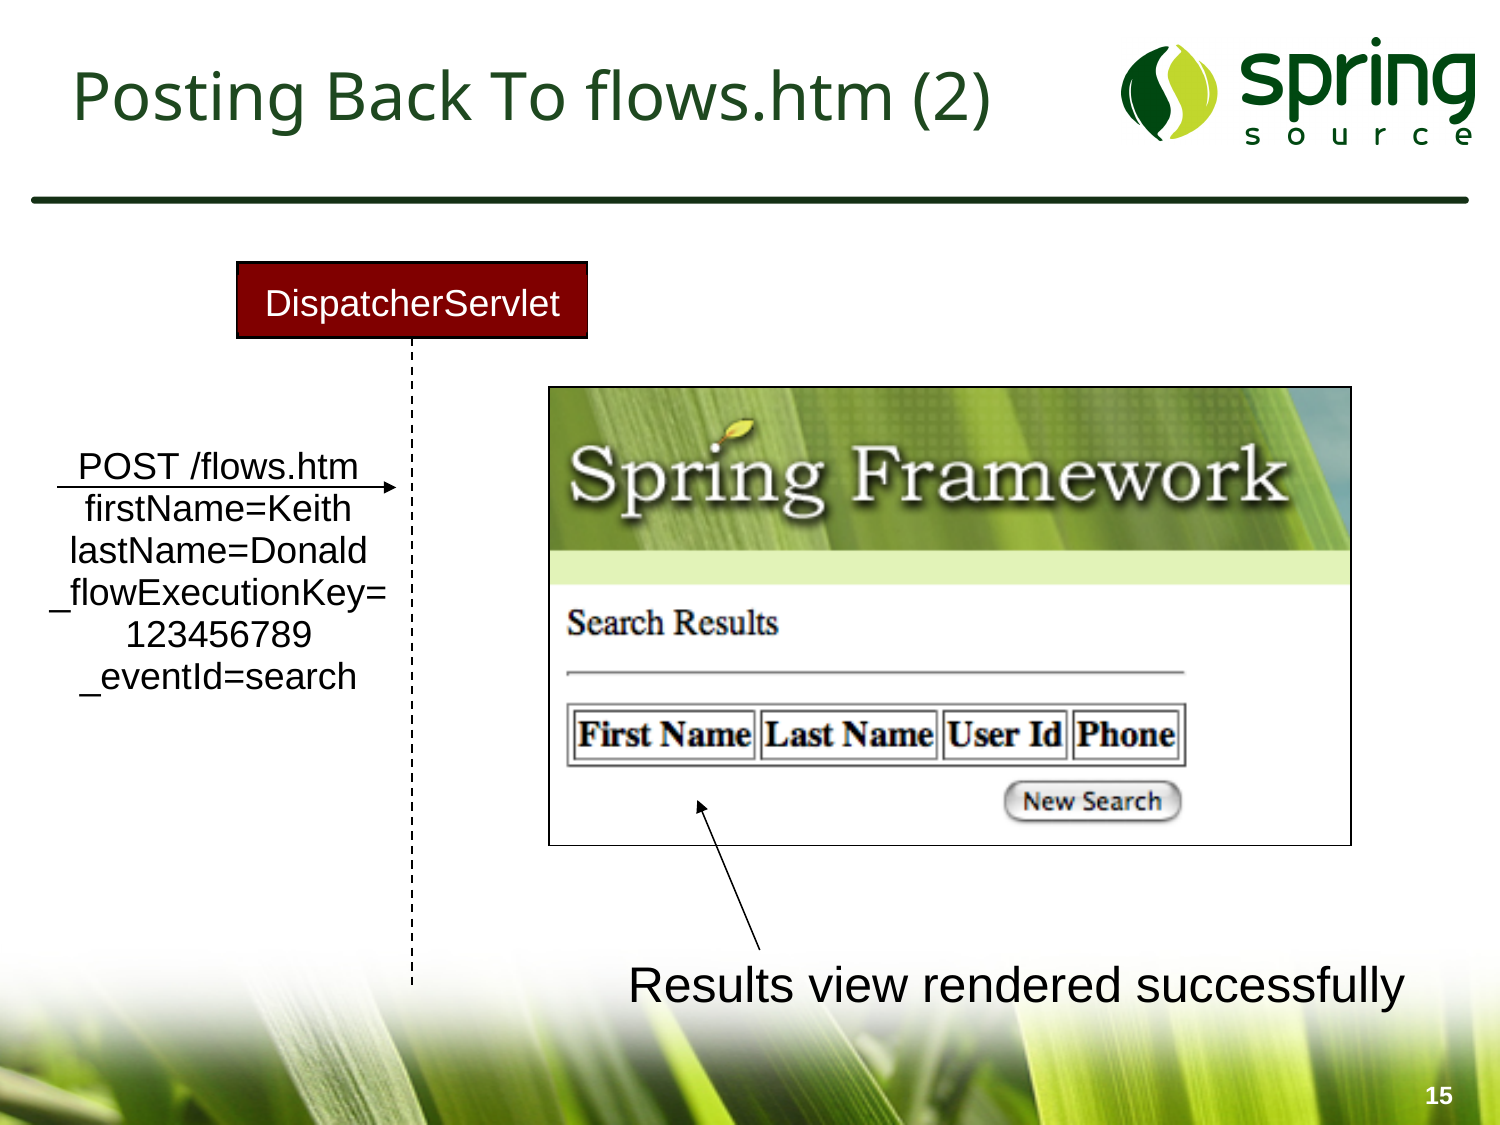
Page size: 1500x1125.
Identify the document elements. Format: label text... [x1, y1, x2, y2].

text_box POST /flows.htm firstName=Keith lastName=Donald _flowExecutionKey= 123456789 _eventId=search [24, 437, 413, 747]
text_box Results view rendered successfully [613, 949, 1421, 1022]
picture [549, 387, 1351, 845]
text_box [237, 333, 588, 338]
picture [1121, 37, 1475, 145]
text_box [237, 262, 588, 274]
text_box DispatcherServlet [237, 274, 588, 333]
picture [0, 944, 1500, 1125]
title Posting Back To flows.htm (2) [56, 5, 1089, 184]
